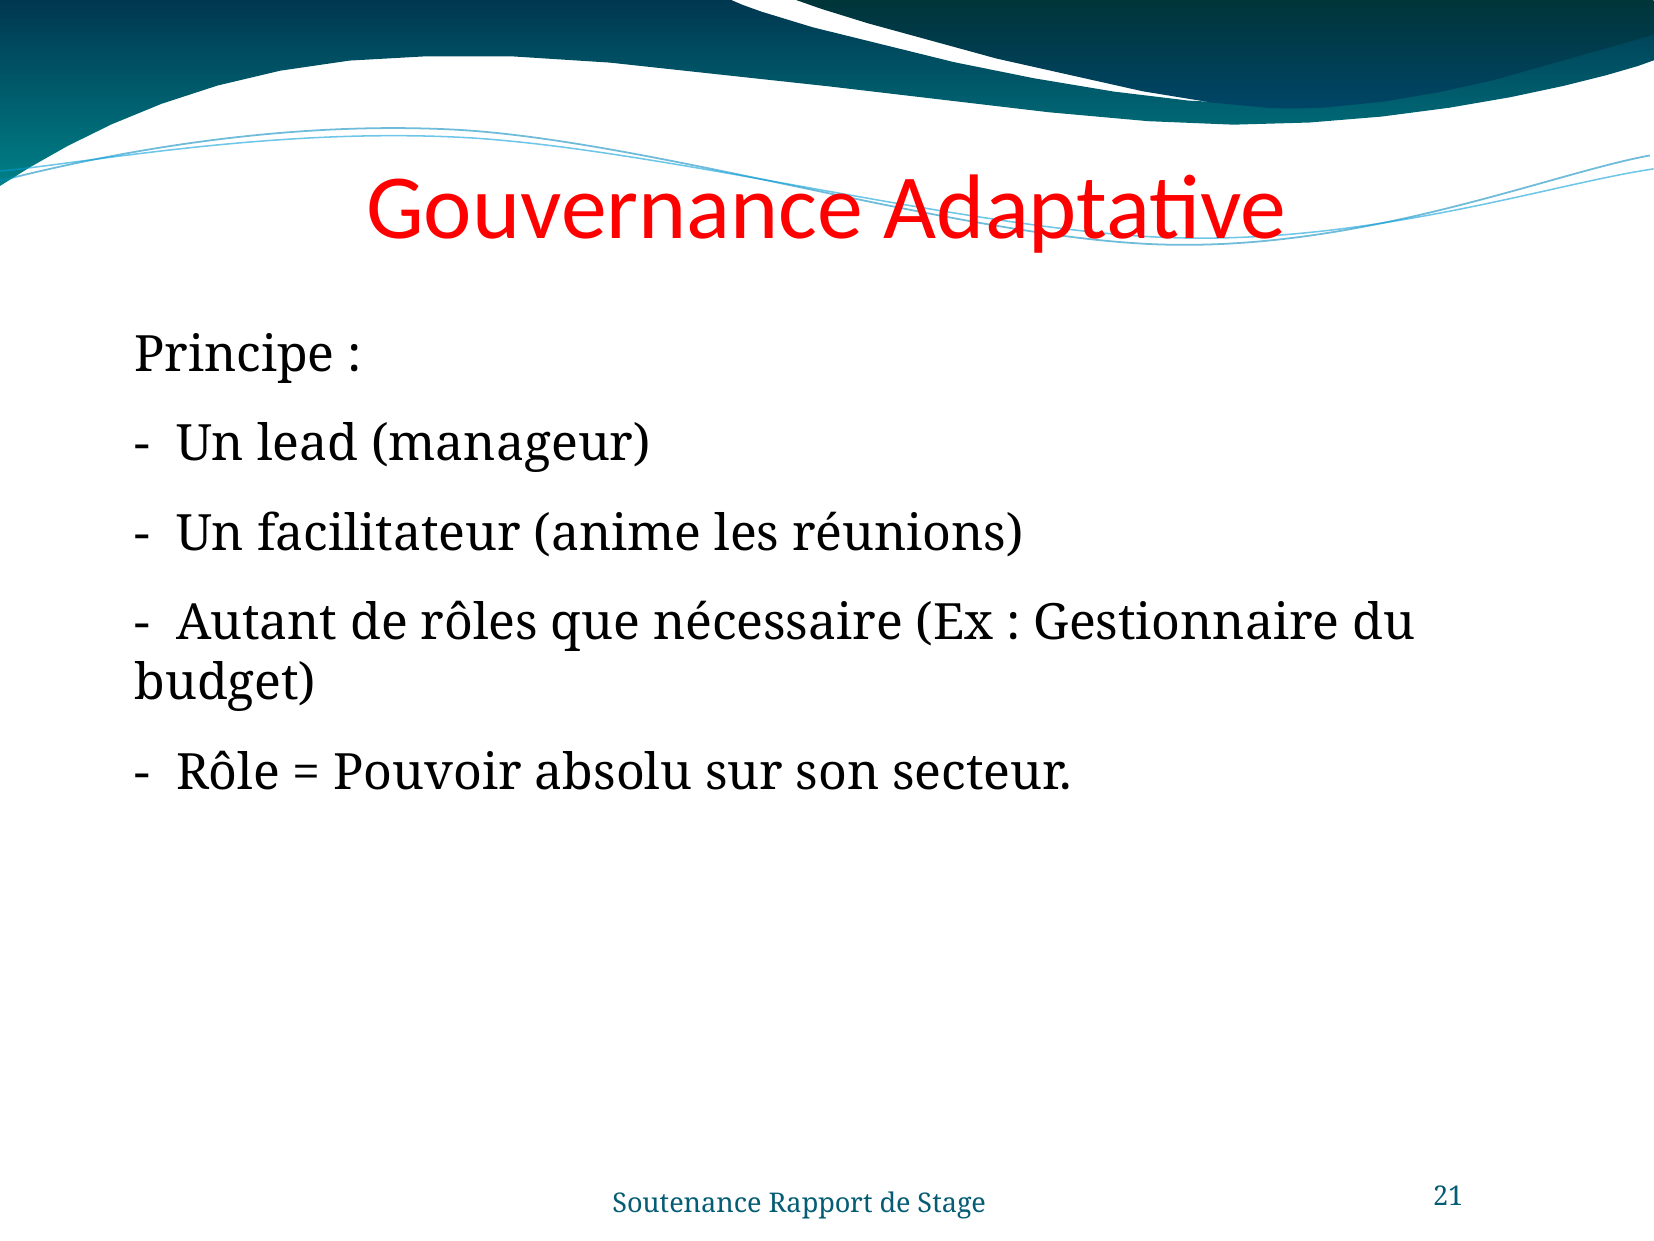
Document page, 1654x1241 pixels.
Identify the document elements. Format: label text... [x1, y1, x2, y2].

title Gouvernance Adaptative [82, 49, 1571, 257]
text_box Soutenance Rapport de Stage [496, 1151, 1103, 1218]
list Principe : - Un lead (manageur) - Un facilitateur (anime les réunions) - Autant de rôles que nécessaire (Ex : Gestionnaire du budget) - Rôle = Pouvoir absolu sur son secteur. [82, 312, 1622, 762]
text_box <numéro> [1433, 1149, 1571, 1216]
